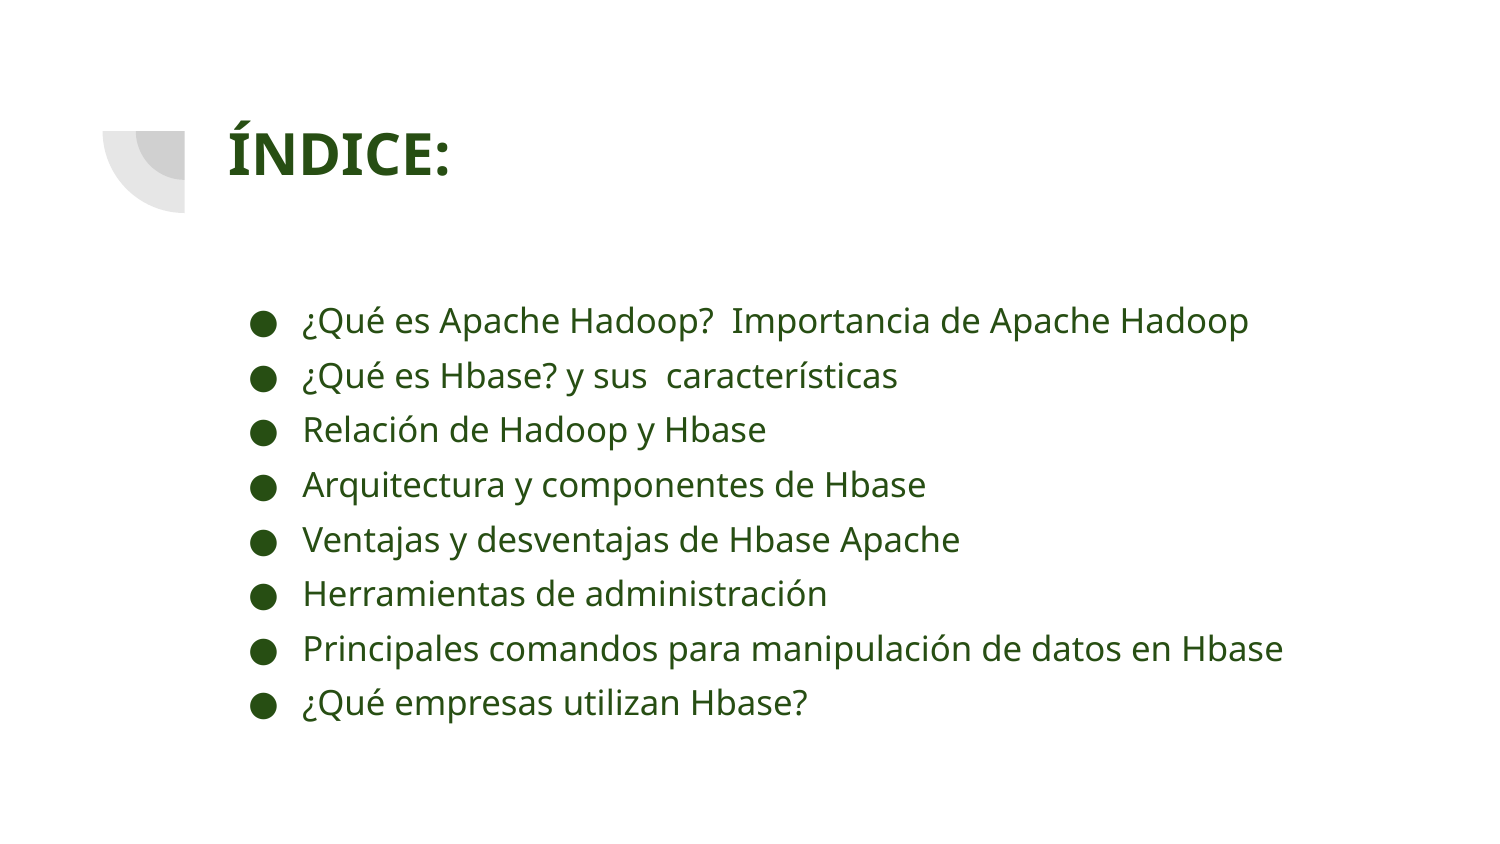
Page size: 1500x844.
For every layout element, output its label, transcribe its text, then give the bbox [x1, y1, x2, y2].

list ¿Qué es Apache Hadoop? Importancia de Apache Hadoop ¿Qué es Hbase? y sus características Relación de Hadoop y Hbase Arquitectura y componentes de Hbase Ventajas y desventajas de Hbase Apache Herramientas de administración Principales comandos para manipulación de datos en Hbase ¿Qué empresas utilizan Hbase? [213, 274, 1368, 744]
title ÍNDICE: [213, 98, 1368, 263]
